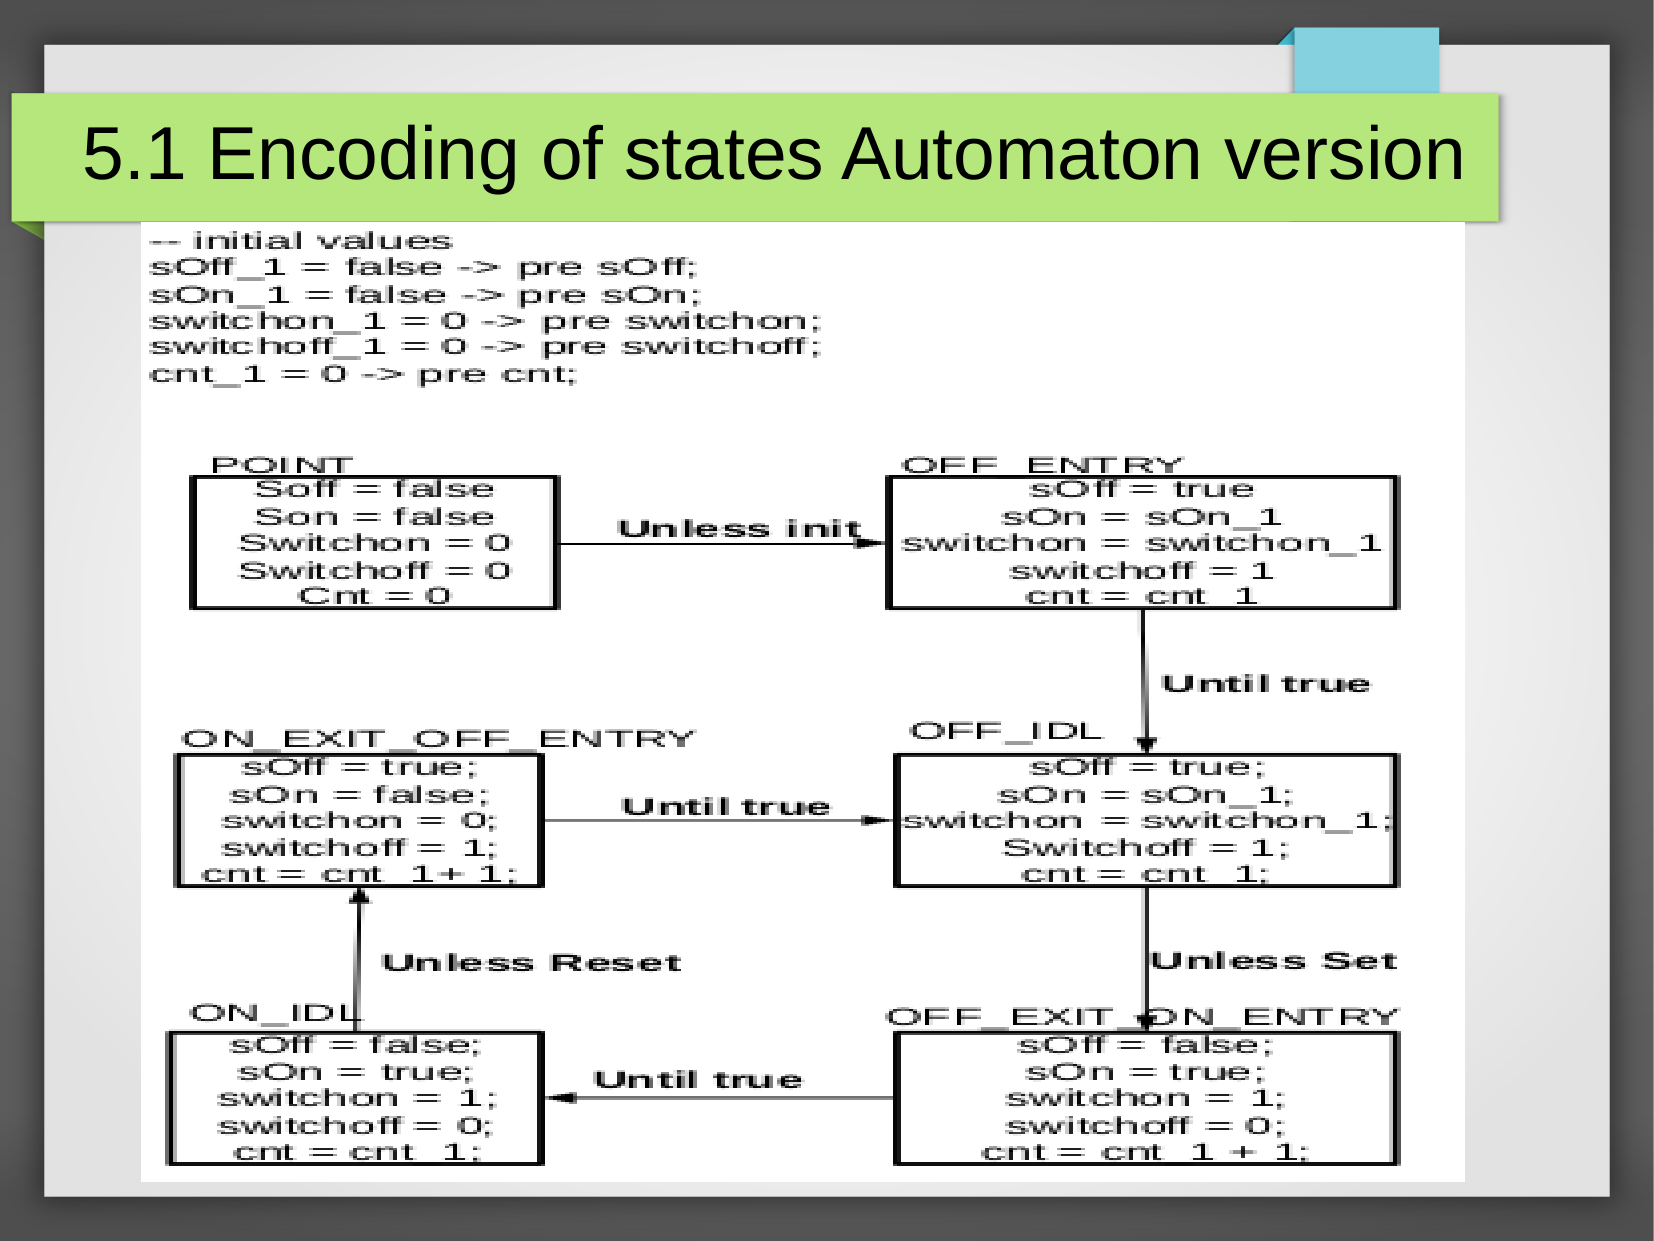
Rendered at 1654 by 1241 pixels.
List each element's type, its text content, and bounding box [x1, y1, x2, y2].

picture [0, 0, 1654, 1241]
title 5.1 Encoding of states Automaton version [82, 94, 1524, 213]
